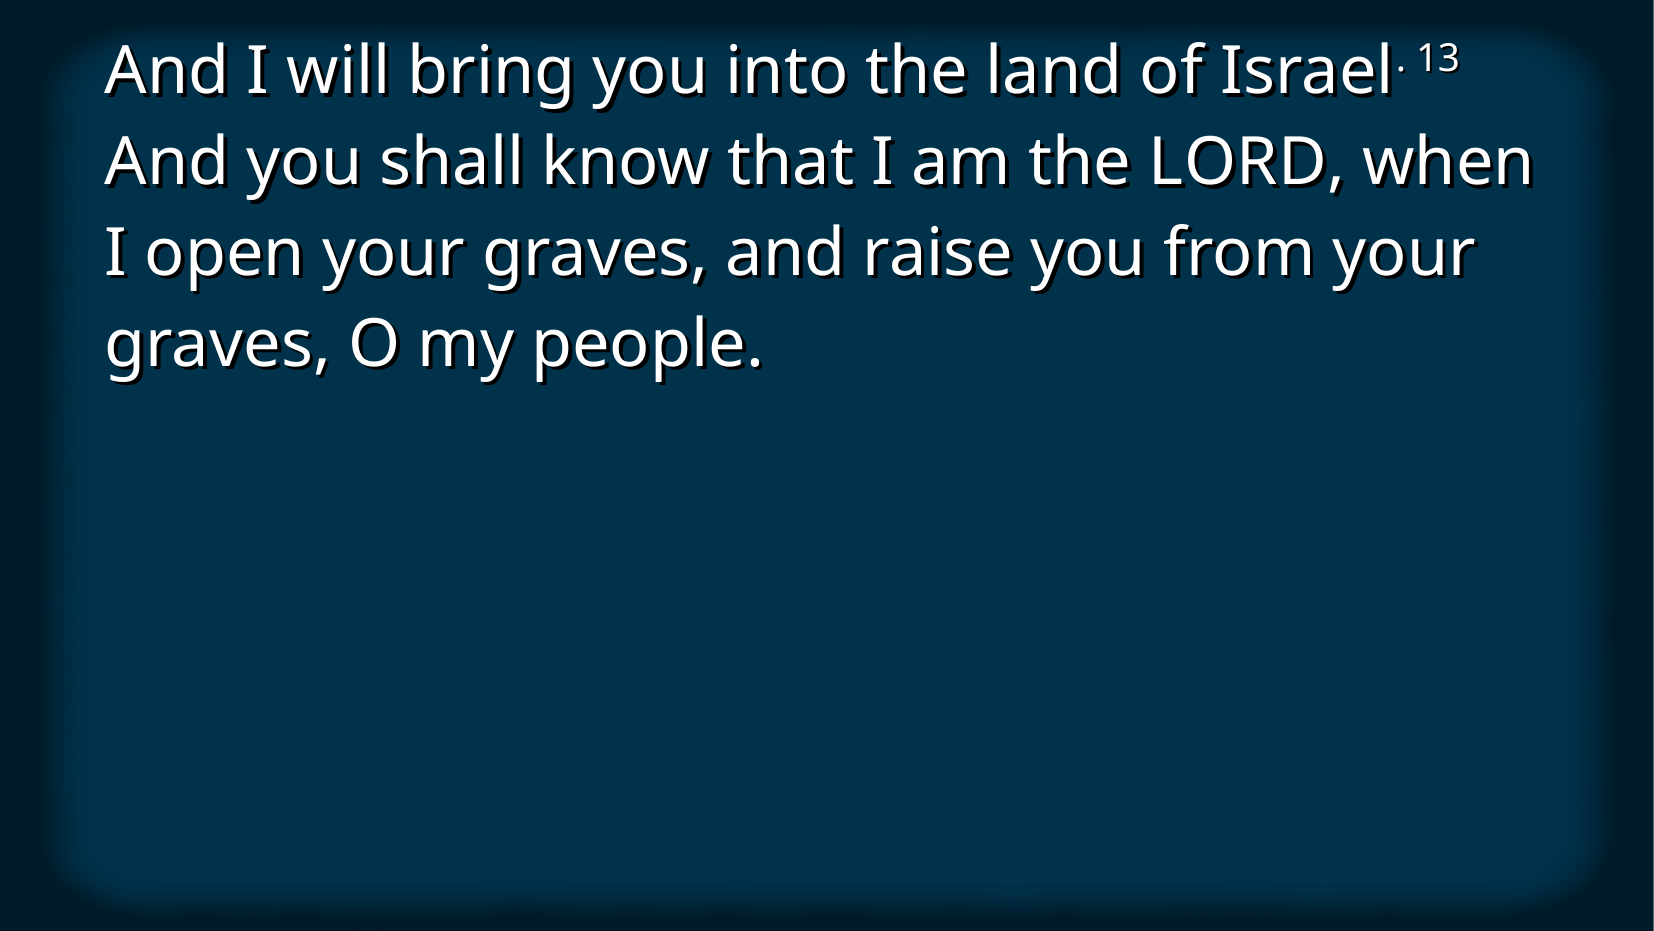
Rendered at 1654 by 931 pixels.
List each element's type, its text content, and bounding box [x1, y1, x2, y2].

text_box And I will bring you into the land of Israel. 13 And you shall know that I am the LORD, when I open your graves, and raise you from your graves, O my people. [90, 15, 1561, 385]
picture [0, 0, 1654, 931]
